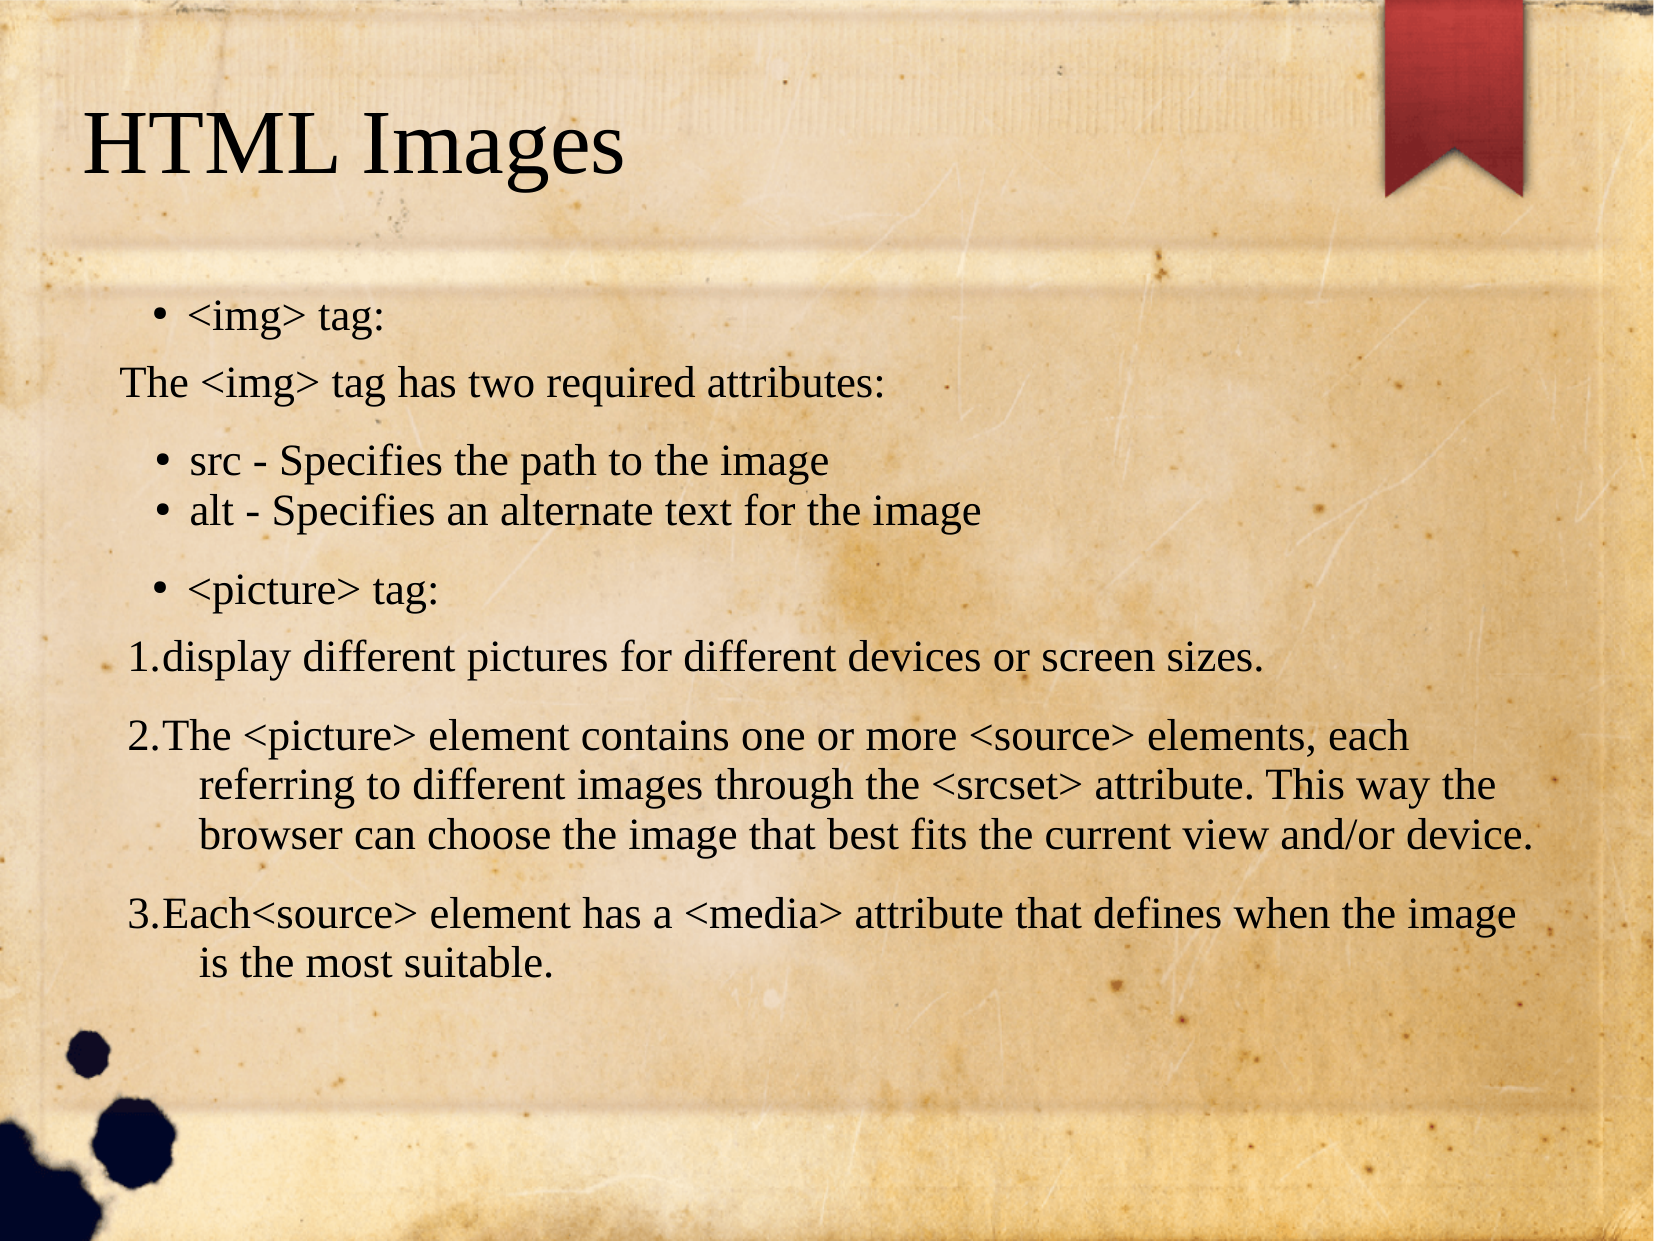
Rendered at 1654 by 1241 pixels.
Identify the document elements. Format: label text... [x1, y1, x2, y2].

picture [0, 0, 1654, 1241]
title HTML Images [82, 49, 1347, 237]
list <img> tag: The <img> tag has two required attributes: src - Specifies the path to the image alt - Specifies an alternate text for the image <picture> tag: display different pictures for different devices or screen sizes. The <picture> element contains one or more <source> elements, each referring to different images through the <srcset> attribute. This way the browser can choose the image that best fits the current view and/or device. Each<source> element has a <media> attribute that defines when the image is the most suitable. [82, 290, 1538, 1010]
